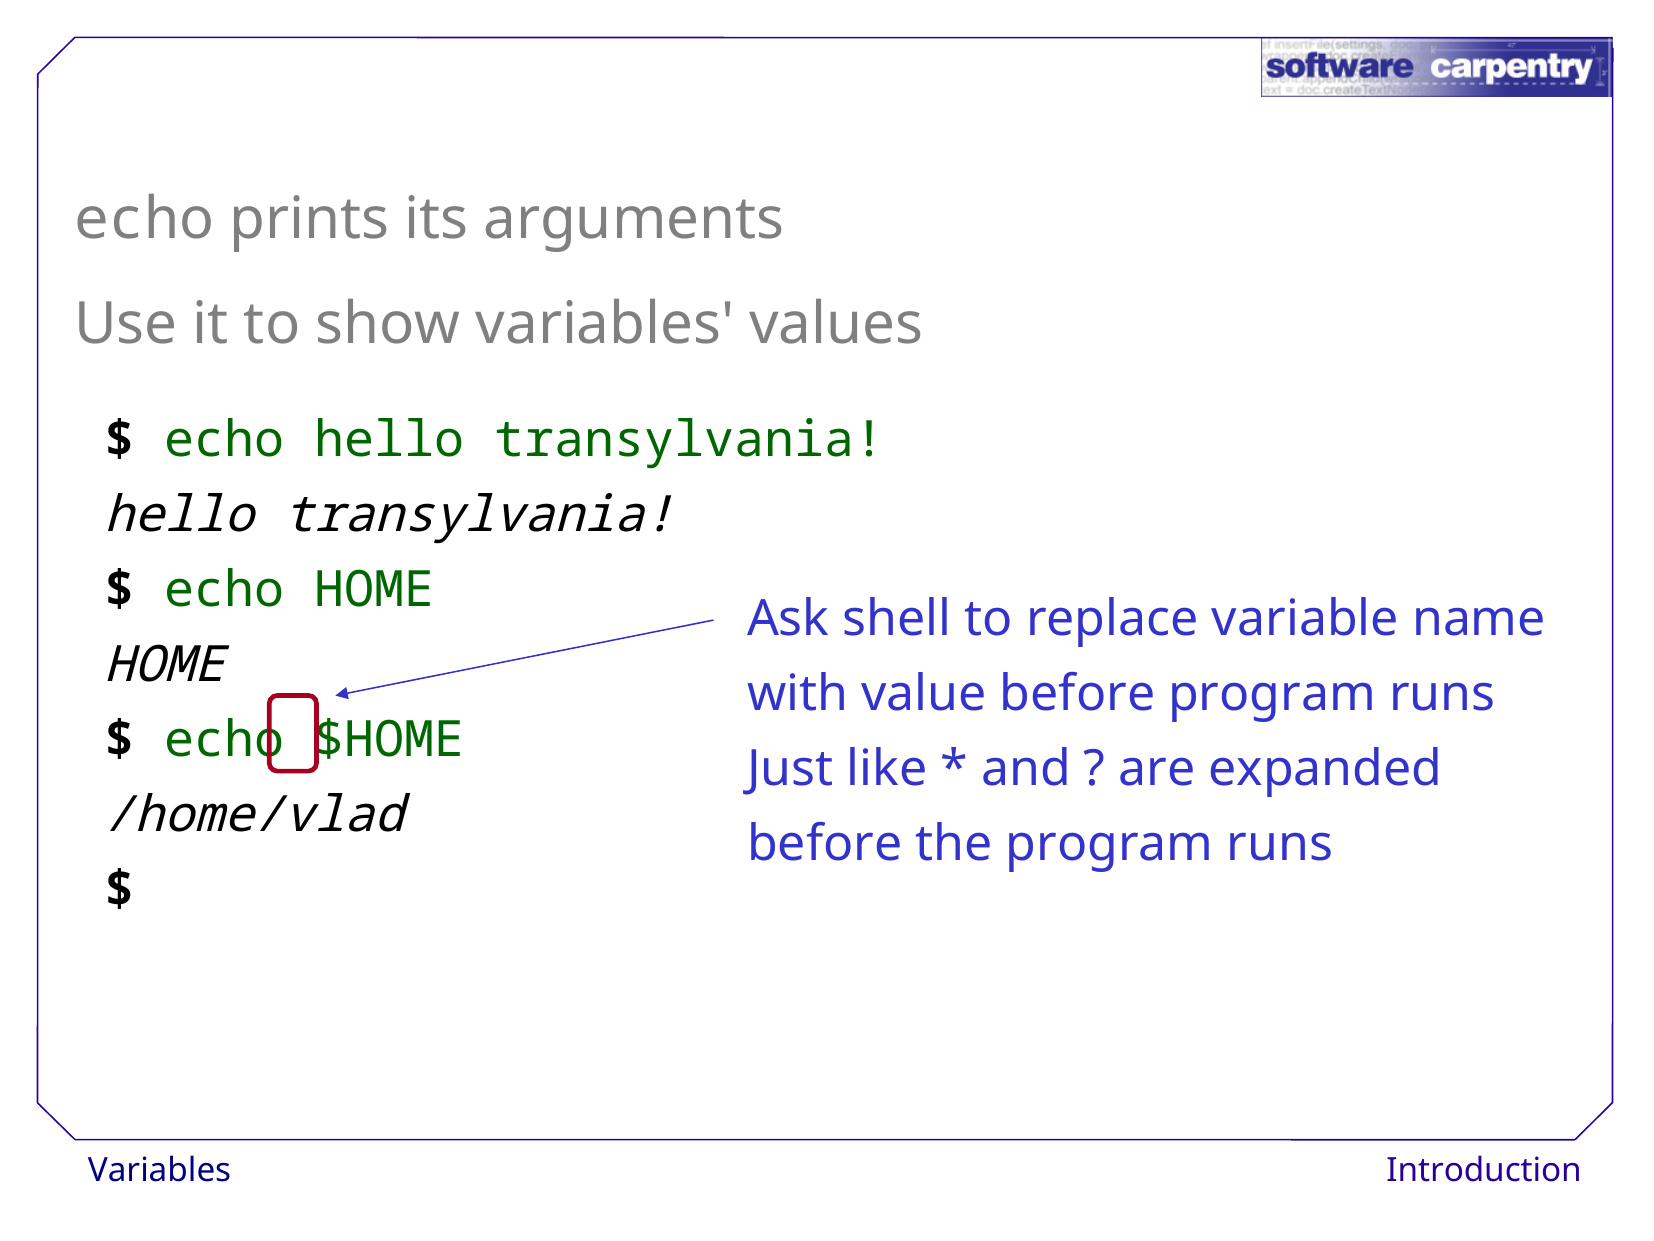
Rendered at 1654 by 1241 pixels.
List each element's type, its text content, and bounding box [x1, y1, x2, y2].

text_box Ask shell to replace variable name with value before program runs Just like * and ? are expanded before the program runs [732, 563, 1564, 933]
picture [1261, 39, 1613, 97]
text_box echo prints its arguments Use it to show variables' values [59, 137, 1089, 364]
text_box $ echo hello transylvania! hello transylvania! $ echo HOME HOME $ echo $HOME /home/vlad $ [89, 383, 1512, 1084]
